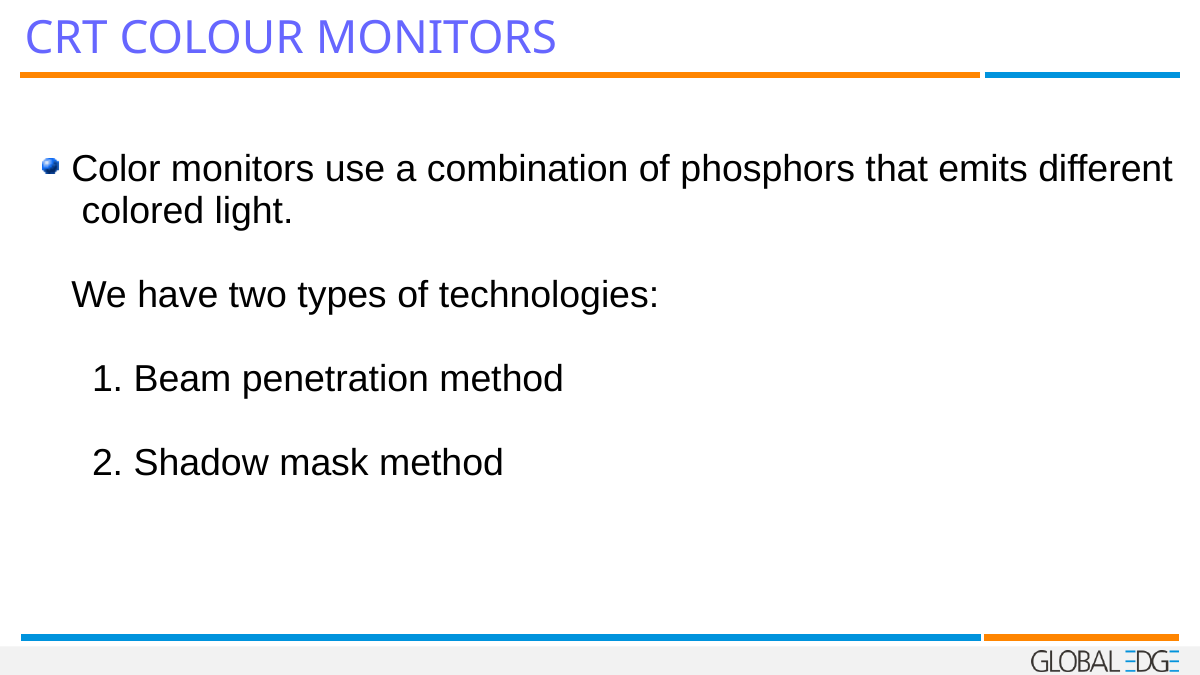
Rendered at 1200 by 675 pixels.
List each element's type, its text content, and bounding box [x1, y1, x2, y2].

text_box Color monitors use a combination of phosphors that emits different colored light. We have two types of technologies: 1. Beam penetration method 2. Shadow mask method [35, 97, 1200, 533]
title CRT COLOUR MONITORS [12, 9, 1088, 64]
picture [1031, 650, 1179, 672]
picture [42, 158, 59, 174]
